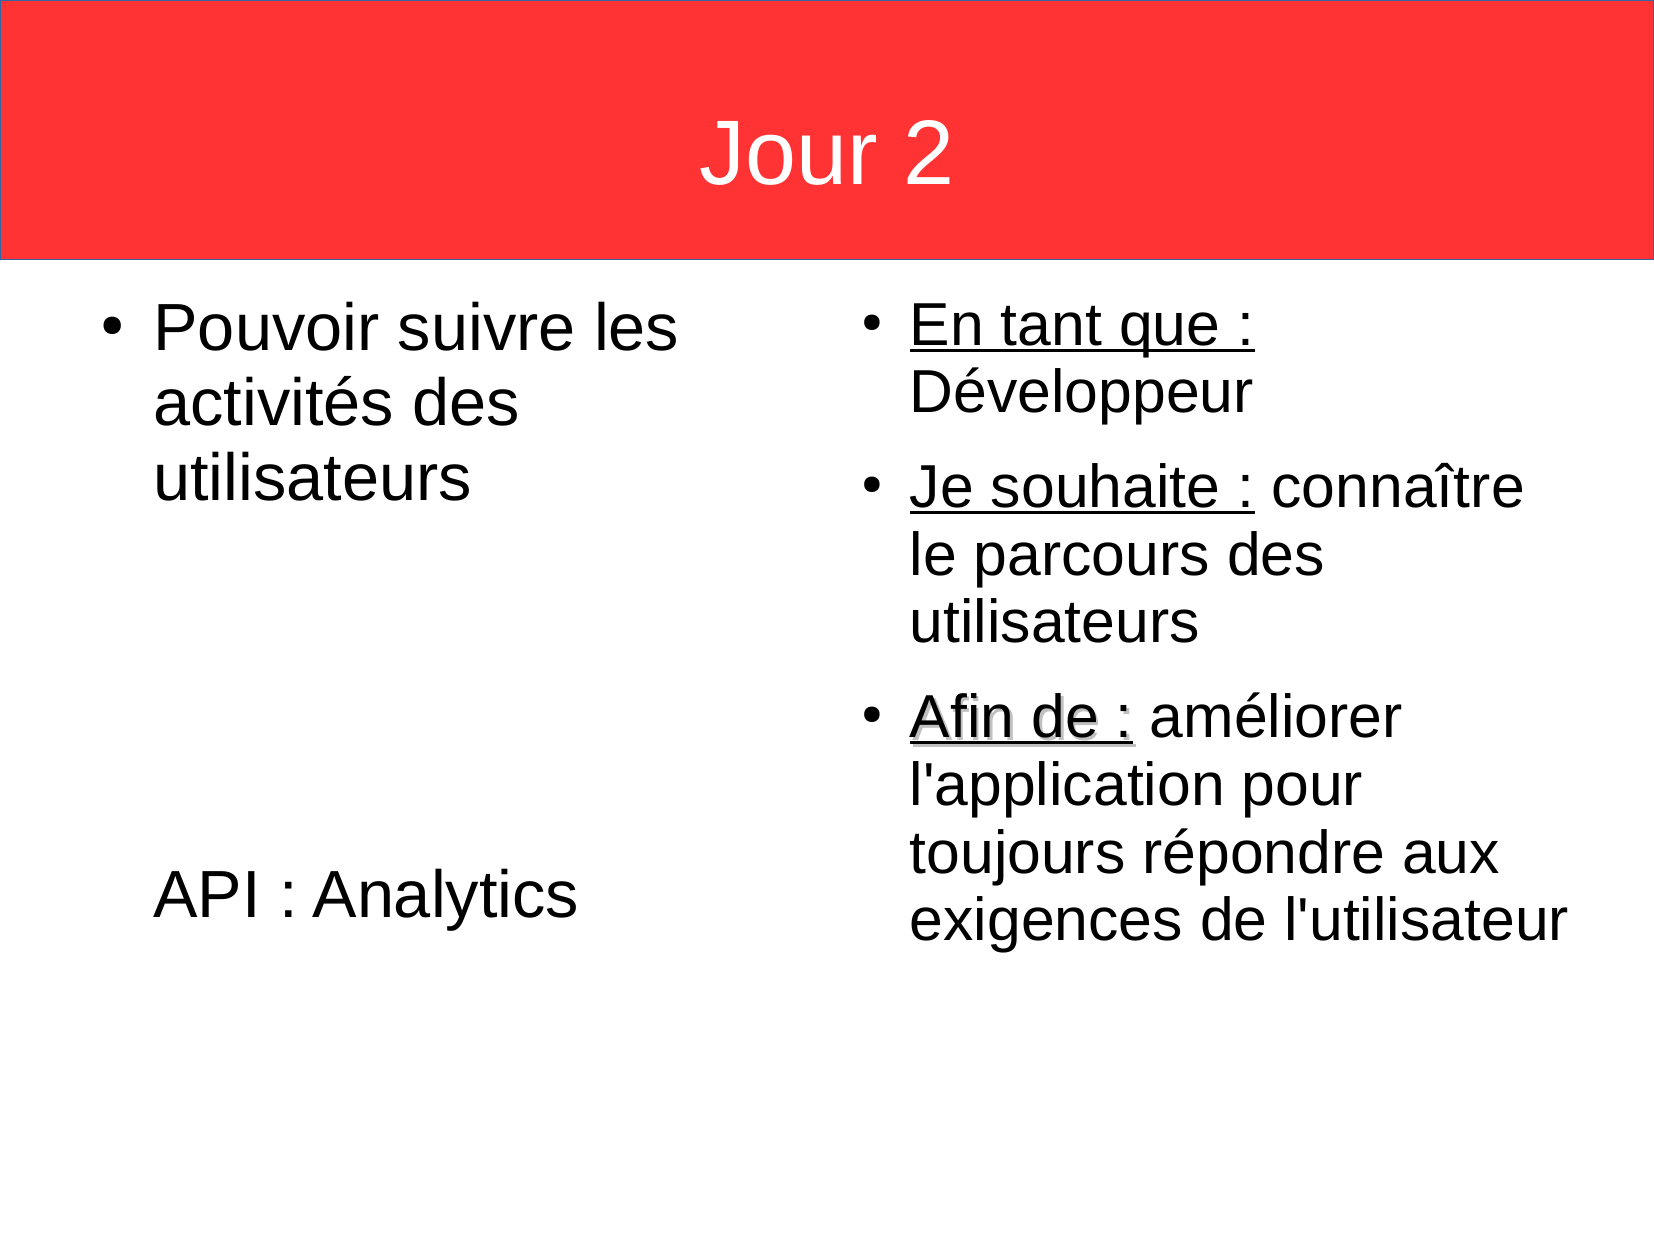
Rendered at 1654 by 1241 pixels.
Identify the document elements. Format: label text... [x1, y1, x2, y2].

list En tant que : Développeur Je souhaite : connaître le parcours des utilisateurs Afin de : améliorer l'application pour toujours répondre aux exigences de l'utilisateur [845, 290, 1572, 1010]
title Jour 2 [82, 49, 1571, 257]
text_box [0, 0, 1654, 260]
list Pouvoir suivre les activités des utilisateurs API : Analytics [82, 290, 809, 1010]
